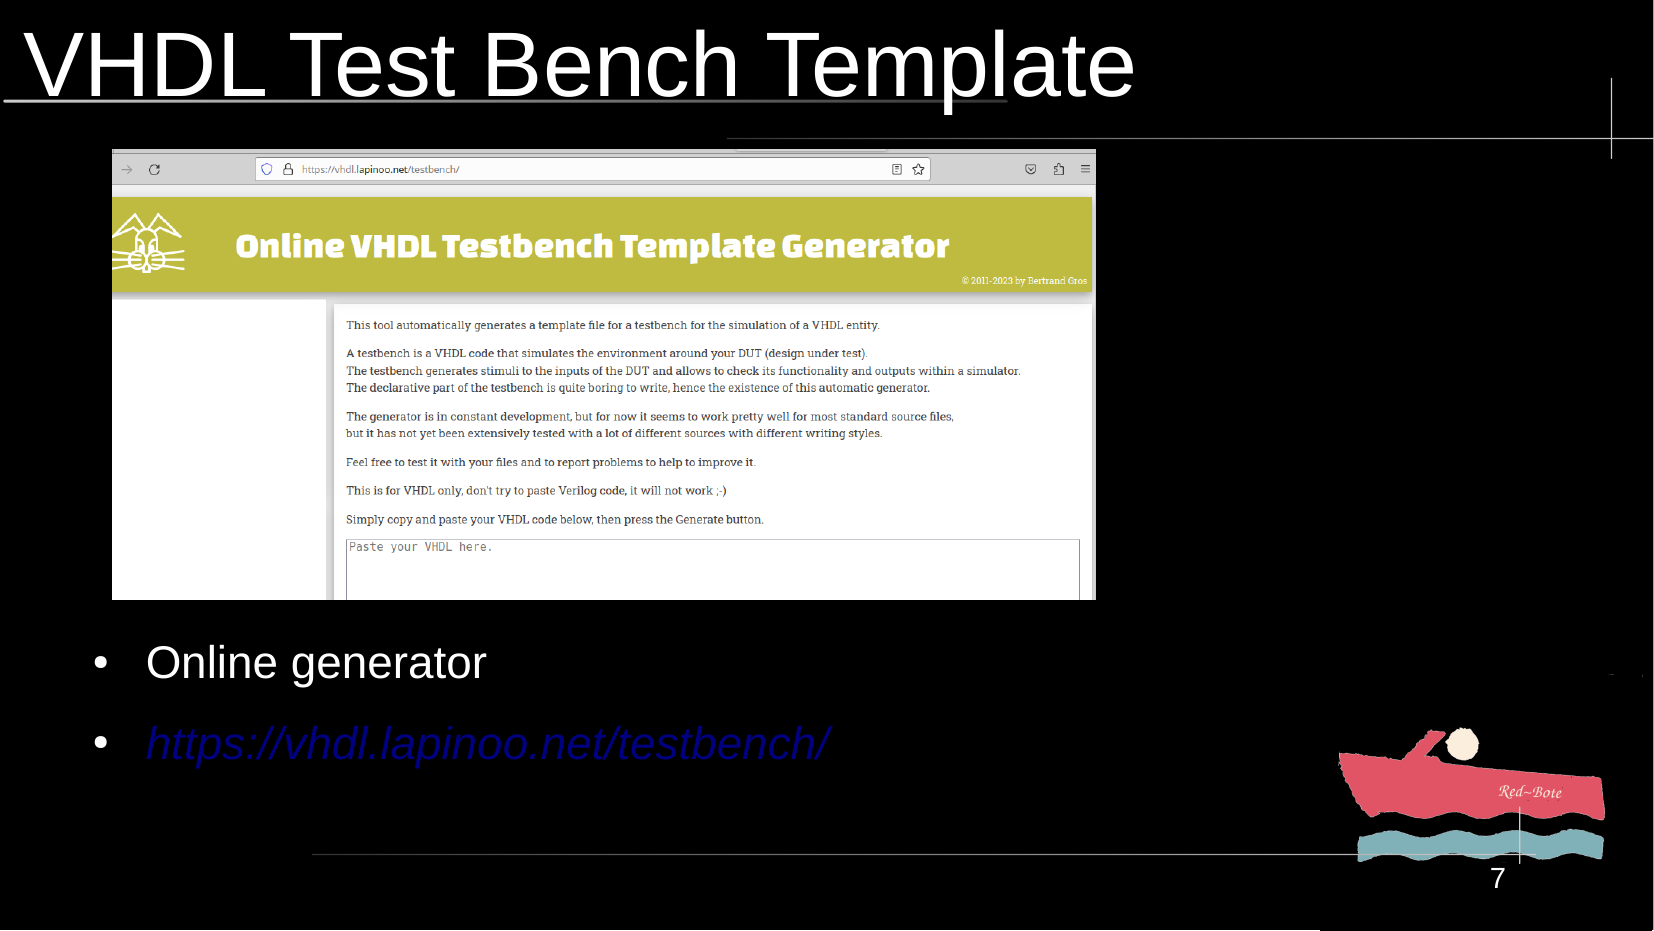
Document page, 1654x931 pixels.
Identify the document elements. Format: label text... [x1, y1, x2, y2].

picture [112, 149, 1096, 601]
picture [1320, 674, 1652, 931]
list Online generator https://vhdl.lapinoo.net/testbench/ [75, 637, 1238, 826]
title VHDL Test Bench Template [23, 11, 1589, 119]
